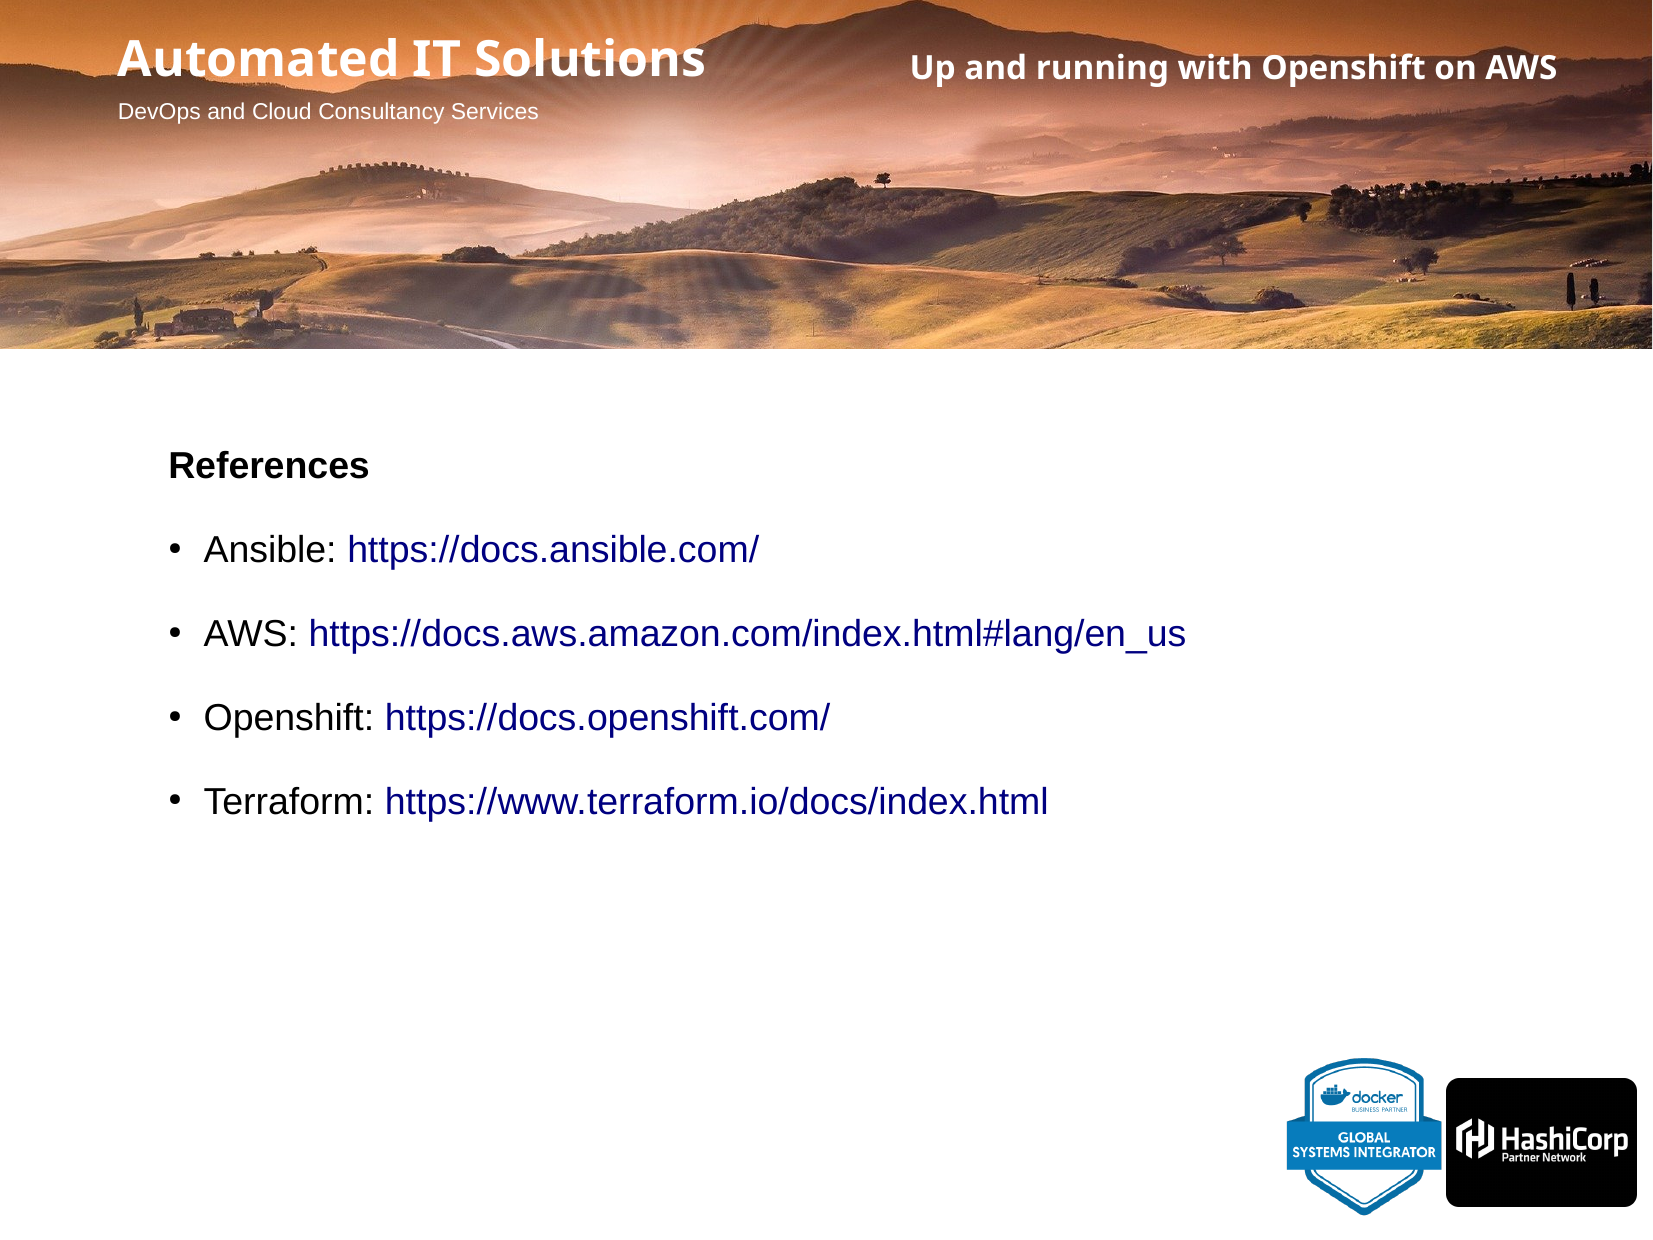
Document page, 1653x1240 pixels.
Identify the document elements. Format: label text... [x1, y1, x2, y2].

text_box References Ansible: https://docs.ansible.com/ AWS: https://docs.aws.amazon.com/index.html#lang/en_us Openshift: https://docs.openshift.com/ Terraform: https://www.terraform.io/docs/index.html [153, 437, 1489, 1016]
text_box Up and running with Openshift on AWS [885, 46, 1582, 87]
text_box [94, 413, 1607, 1240]
picture [1517, 1078, 1637, 1207]
picture [0, 0, 1653, 349]
